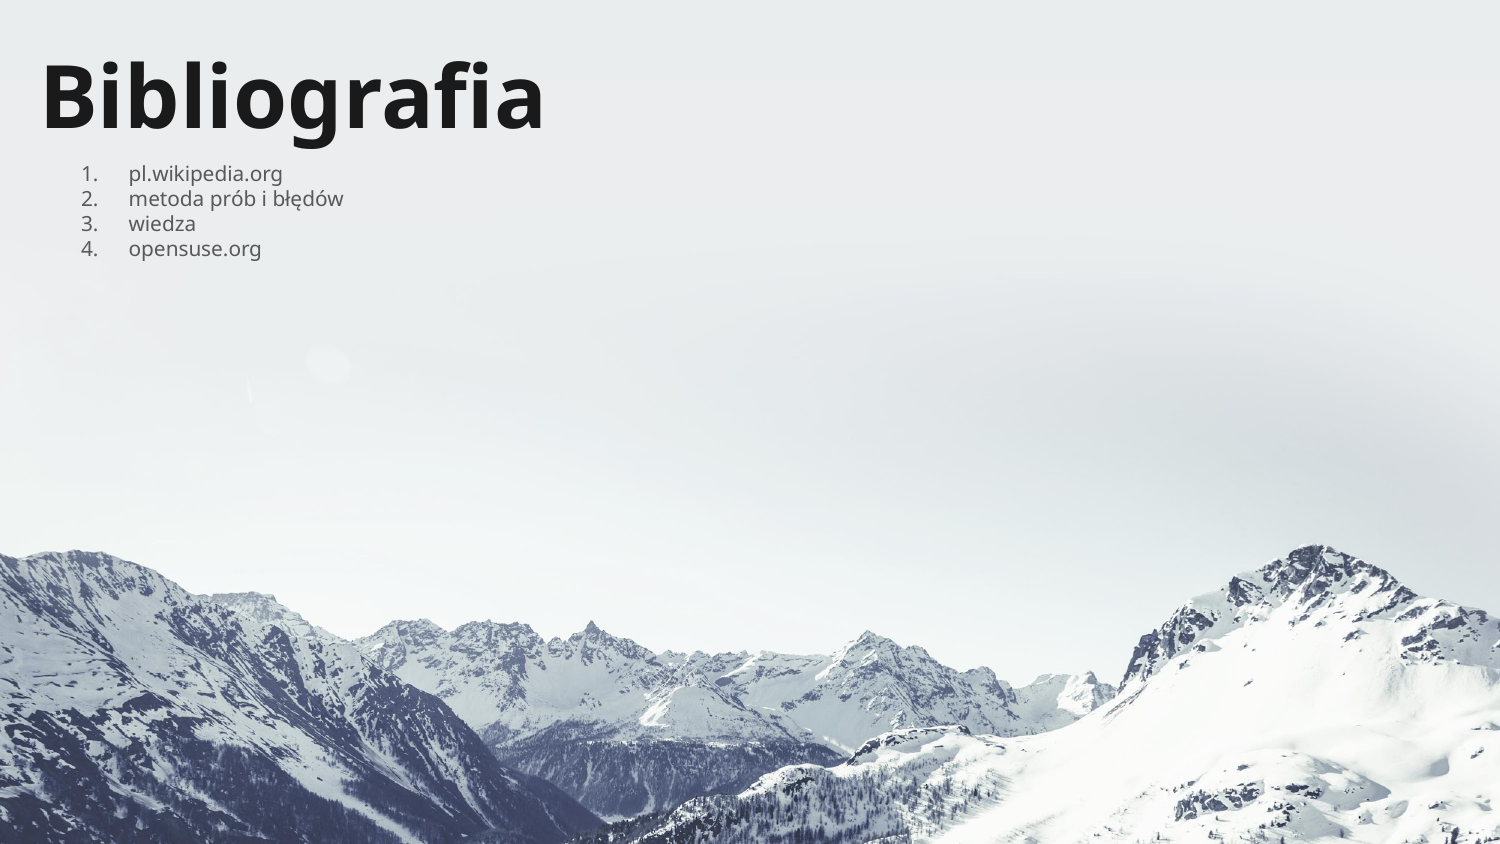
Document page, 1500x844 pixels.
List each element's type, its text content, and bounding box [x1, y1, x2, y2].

picture [0, 80, 1500, 791]
text_box pl.wikipedia.org metoda prób i błędów wiedza opensuse.org [38, 145, 608, 276]
title Bibliografia [24, 25, 1286, 162]
